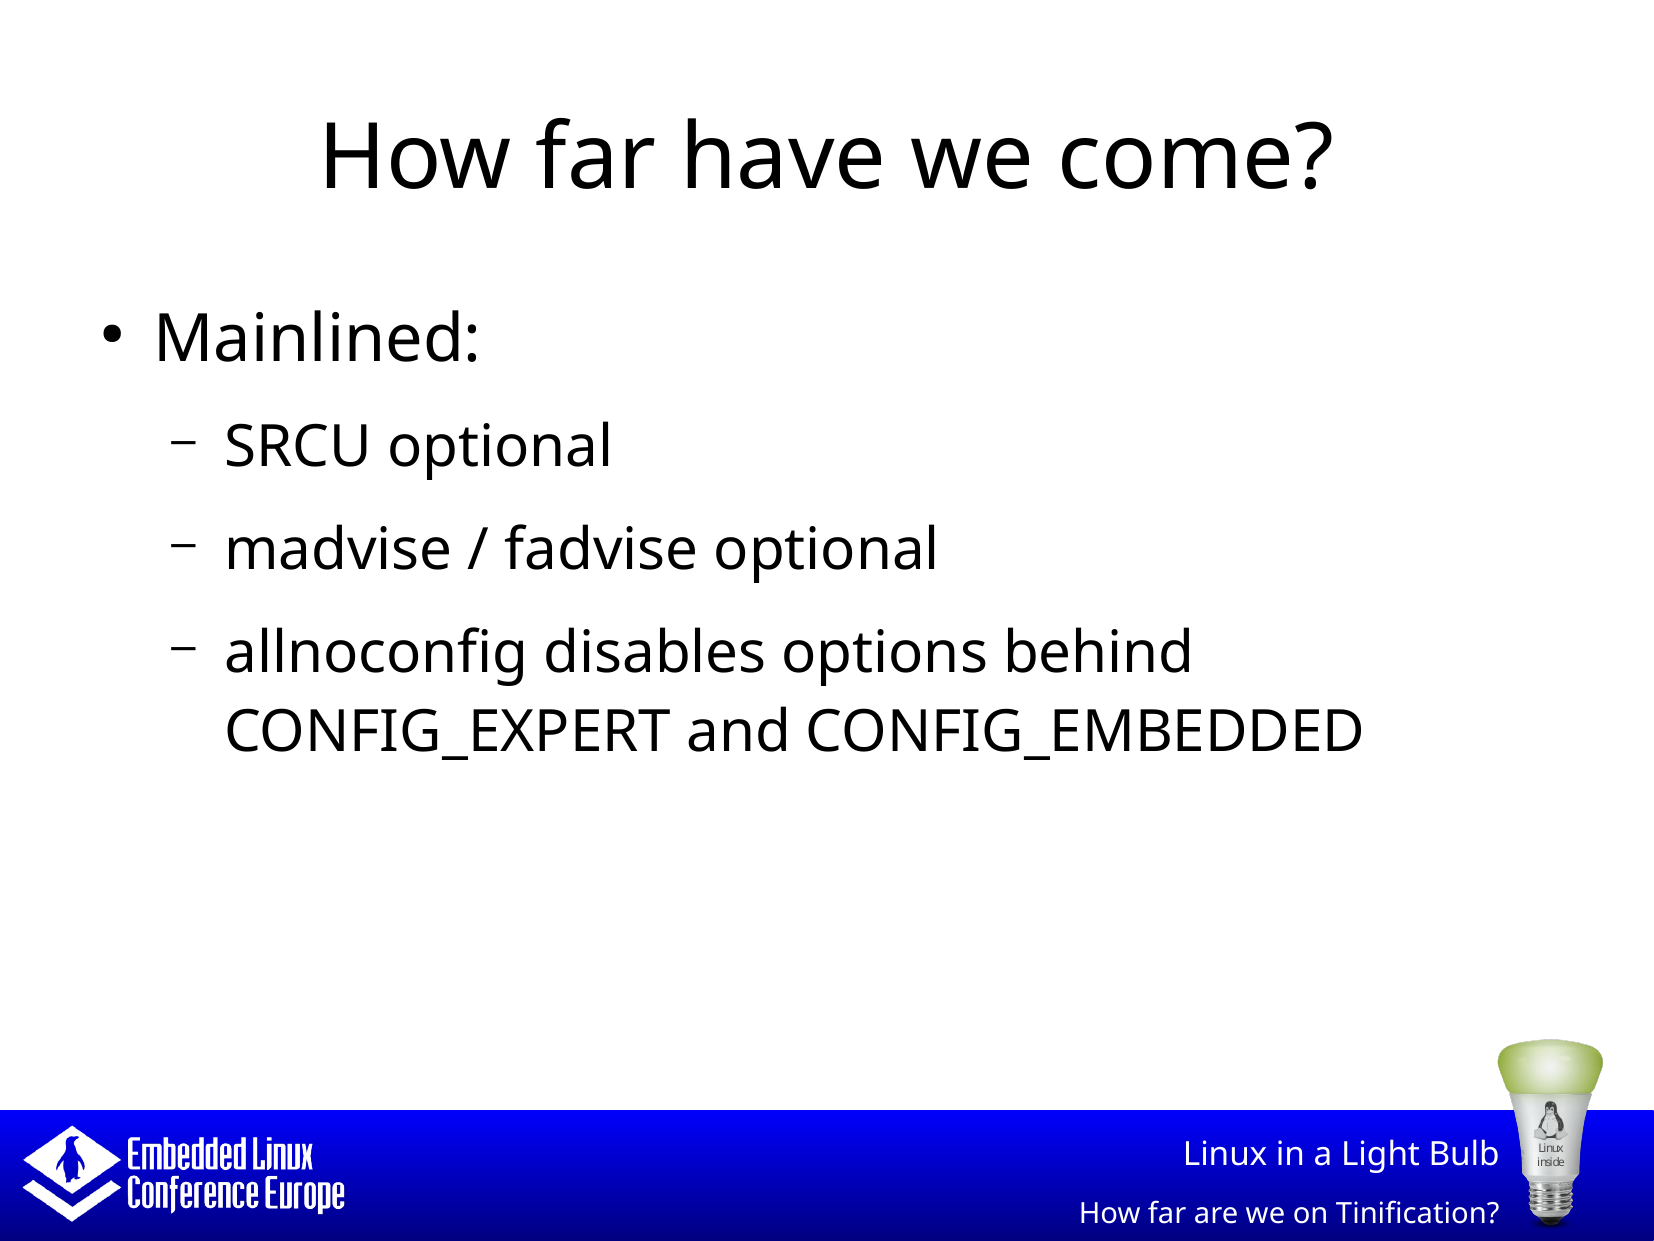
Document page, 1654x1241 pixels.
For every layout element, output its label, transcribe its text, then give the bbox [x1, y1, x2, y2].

title How far have we come? [82, 49, 1571, 257]
picture [18, 1120, 349, 1226]
list Mainlined: SRCU optional madvise / fadvise optional allnoconfig disables options behind CONFIG_EXPERT and CONFIG_EMBEDDED [82, 290, 1571, 1010]
